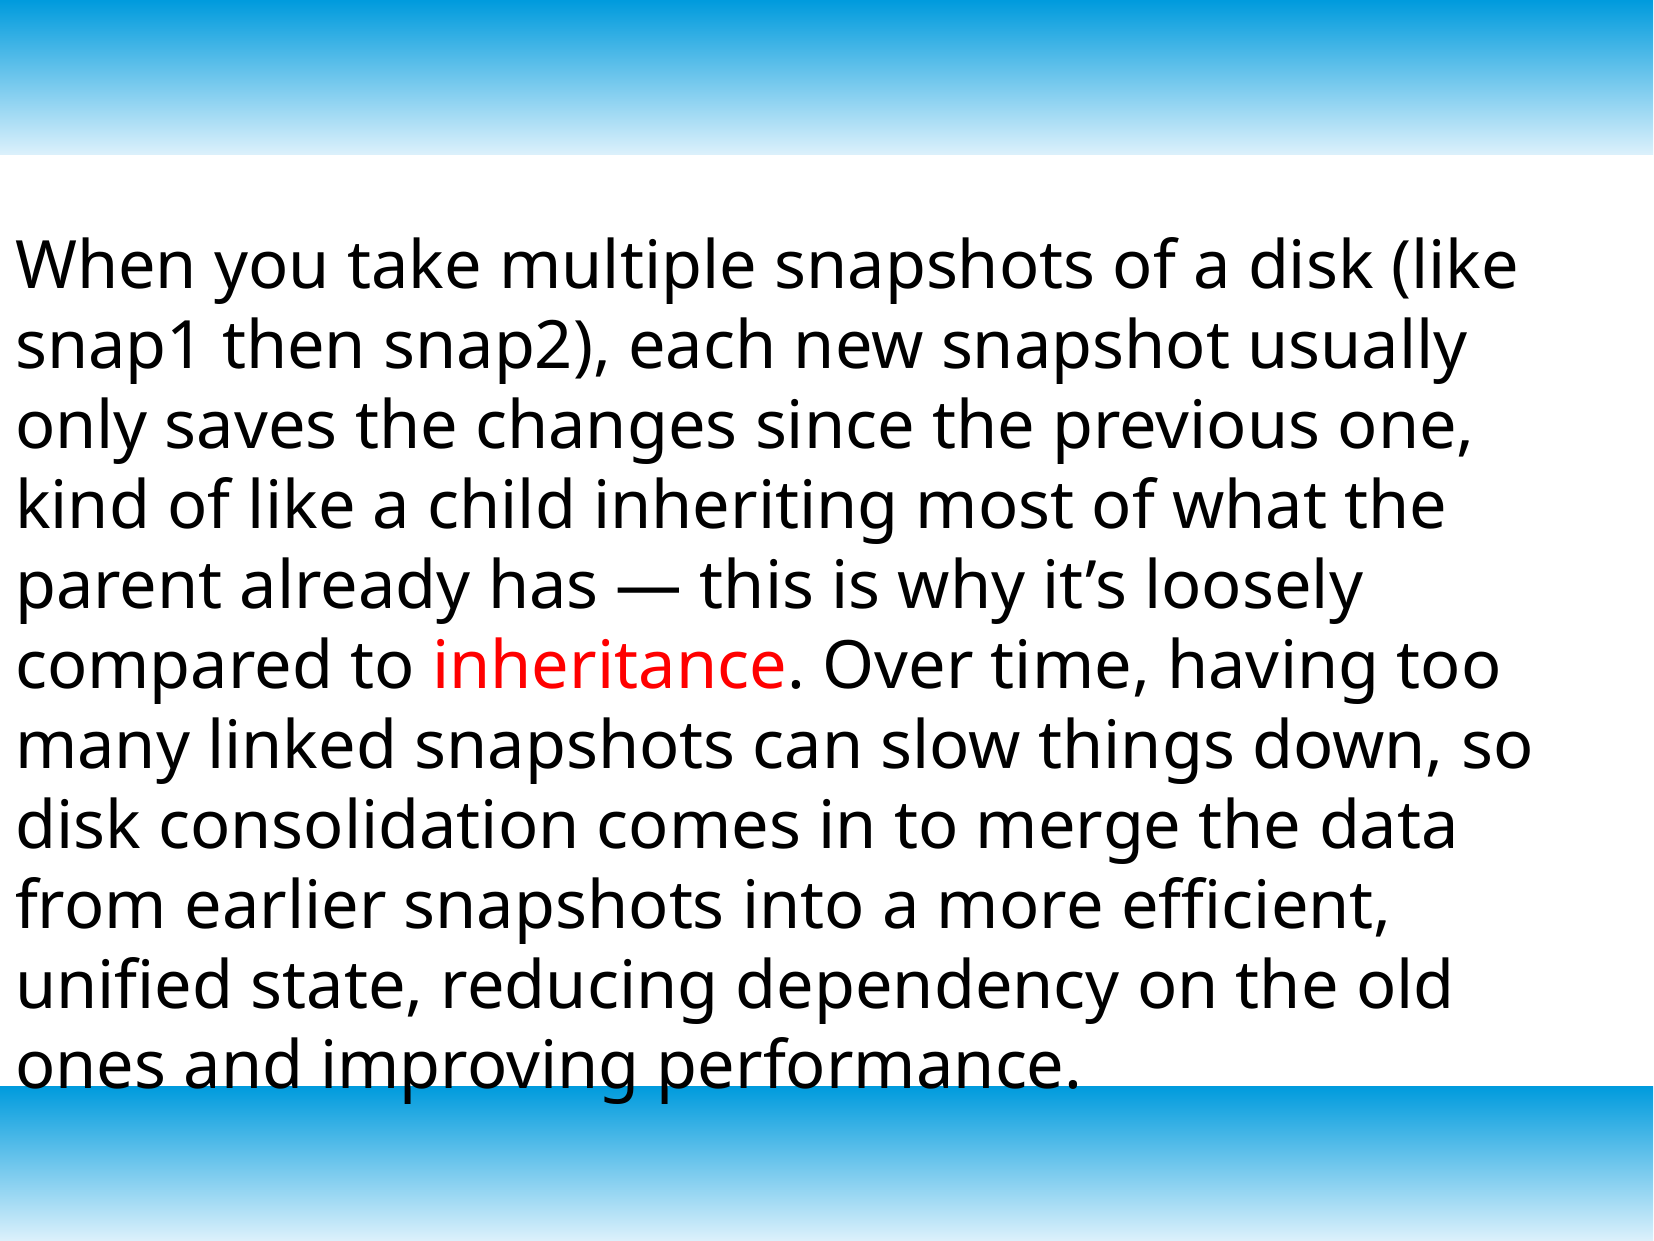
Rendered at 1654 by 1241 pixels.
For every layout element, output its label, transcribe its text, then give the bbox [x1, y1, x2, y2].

text_box When you take multiple snapshots of a disk (like snap1 then snap2), each new snapshot usually only saves the changes since the previous one, kind of like a child inheriting most of what the parent already has — this is why it’s loosely compared to inheritance. Over time, having too many linked snapshots can slow things down, so disk consolidation comes in to merge the data from earlier snapshots into a more efficient, unified state, reducing dependency on the old ones and improving performance. [0, 214, 1621, 1189]
